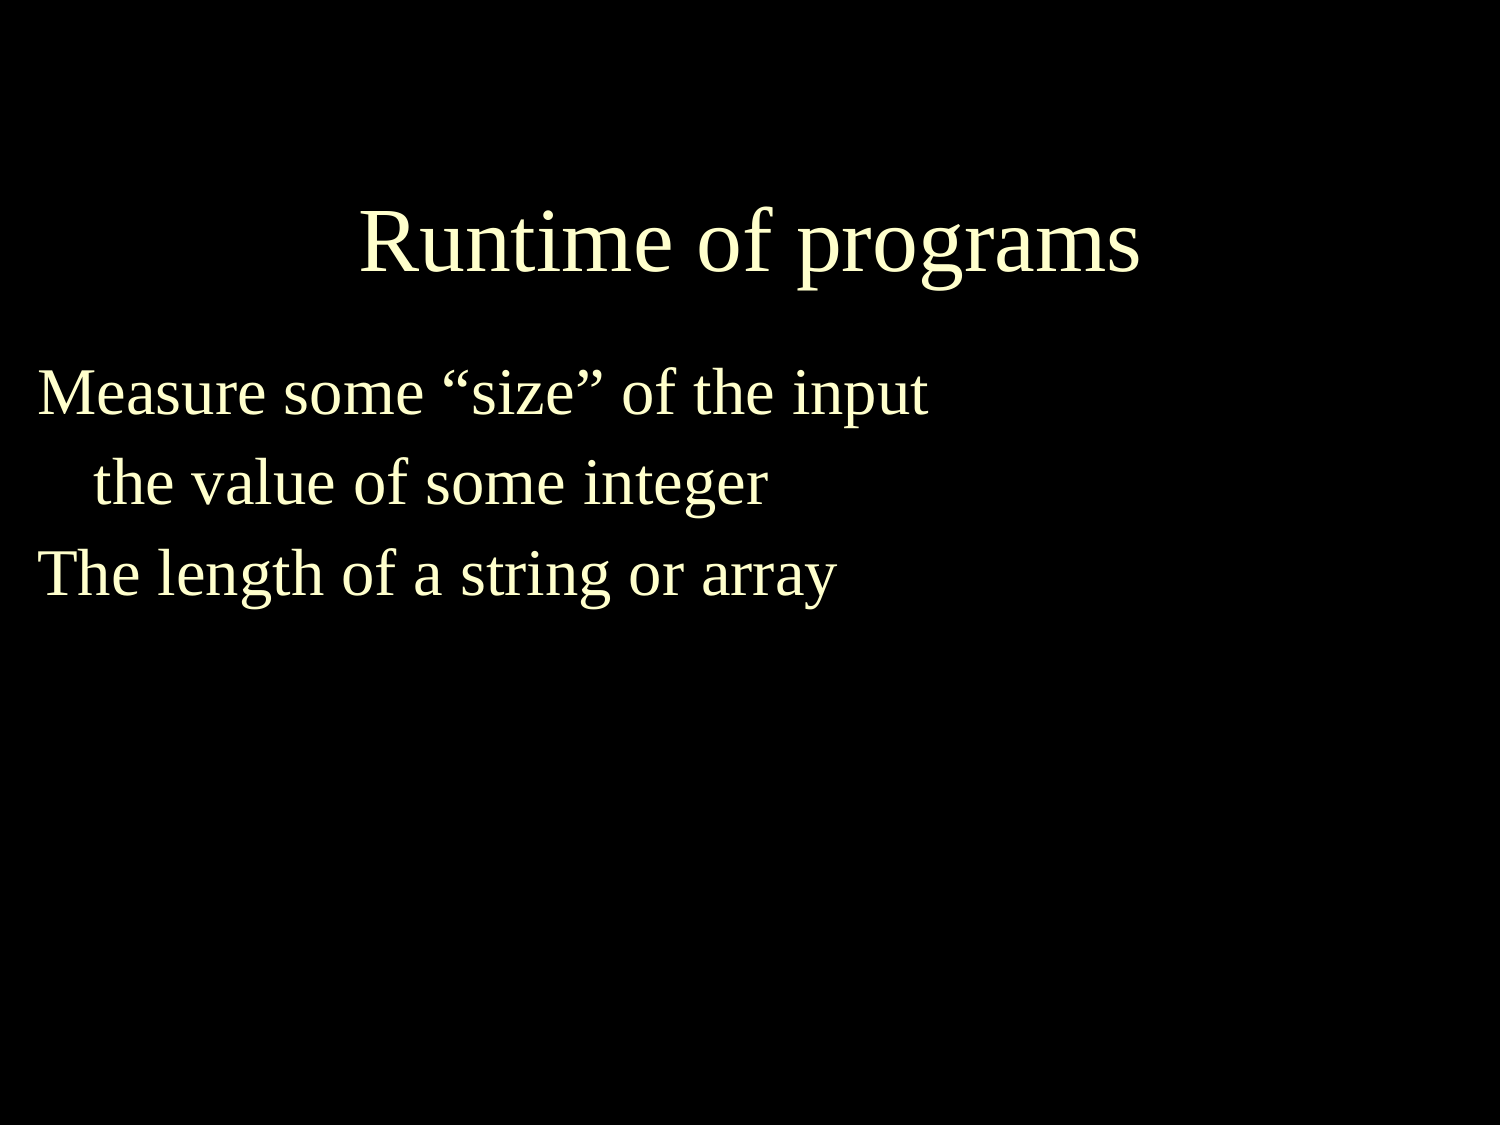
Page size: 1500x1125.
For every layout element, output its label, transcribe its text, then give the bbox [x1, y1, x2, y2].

list Measure some “size” of the input the value of some integer The length of a string or array [22, 347, 1482, 1026]
title Runtime of programs [22, 145, 1480, 336]
